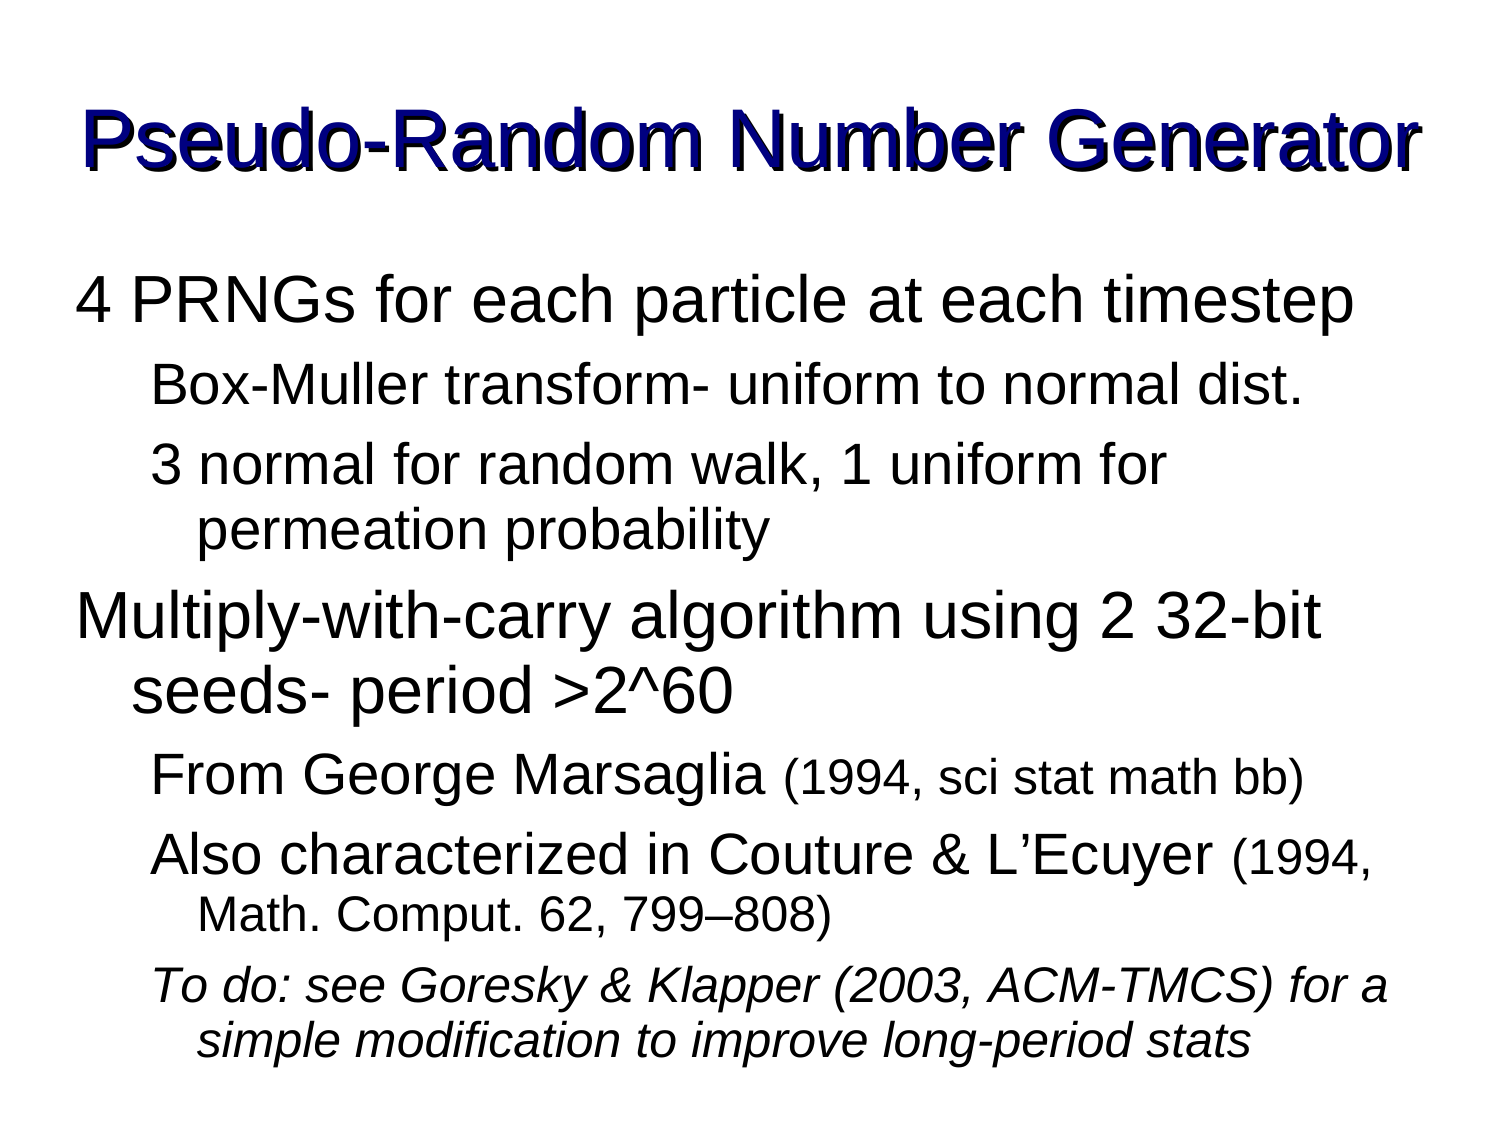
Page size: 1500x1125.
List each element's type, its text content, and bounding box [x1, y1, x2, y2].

list 4 PRNGs for each particle at each timestep Box-Muller transform- uniform to normal dist. 3 normal for random walk, 1 uniform for permeation probability Multiply-with-carry algorithm using 2 32-bit seeds- period >2^60 From George Marsaglia (1994, sci stat math bb) Also characterized in Couture & L’Ecuyer (1994, Math. Comput. 62, 799–808) To do: see Goresky & Klapper (2003, ACM-TMCS) for a simple modification to improve long-period stats [75, 262, 1426, 1069]
title Pseudo-Random Number Generator [0, 52, 1500, 226]
